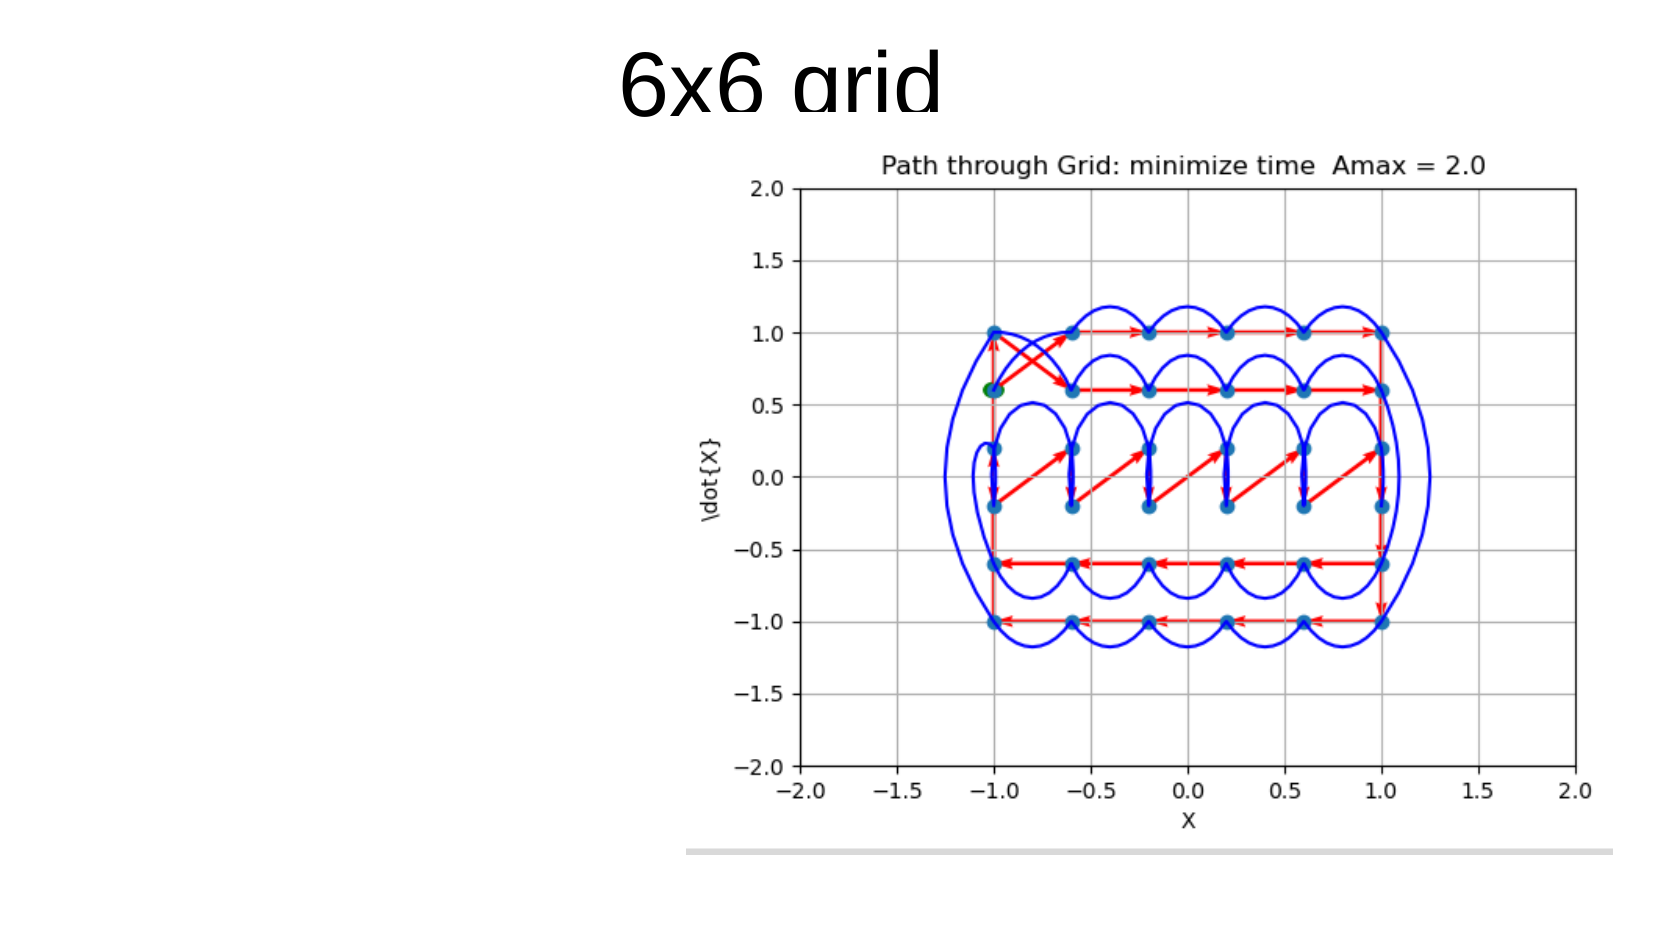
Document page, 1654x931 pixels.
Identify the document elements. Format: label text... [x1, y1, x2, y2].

picture [686, 112, 1613, 855]
title 6x6 grid [37, 7, 1526, 163]
